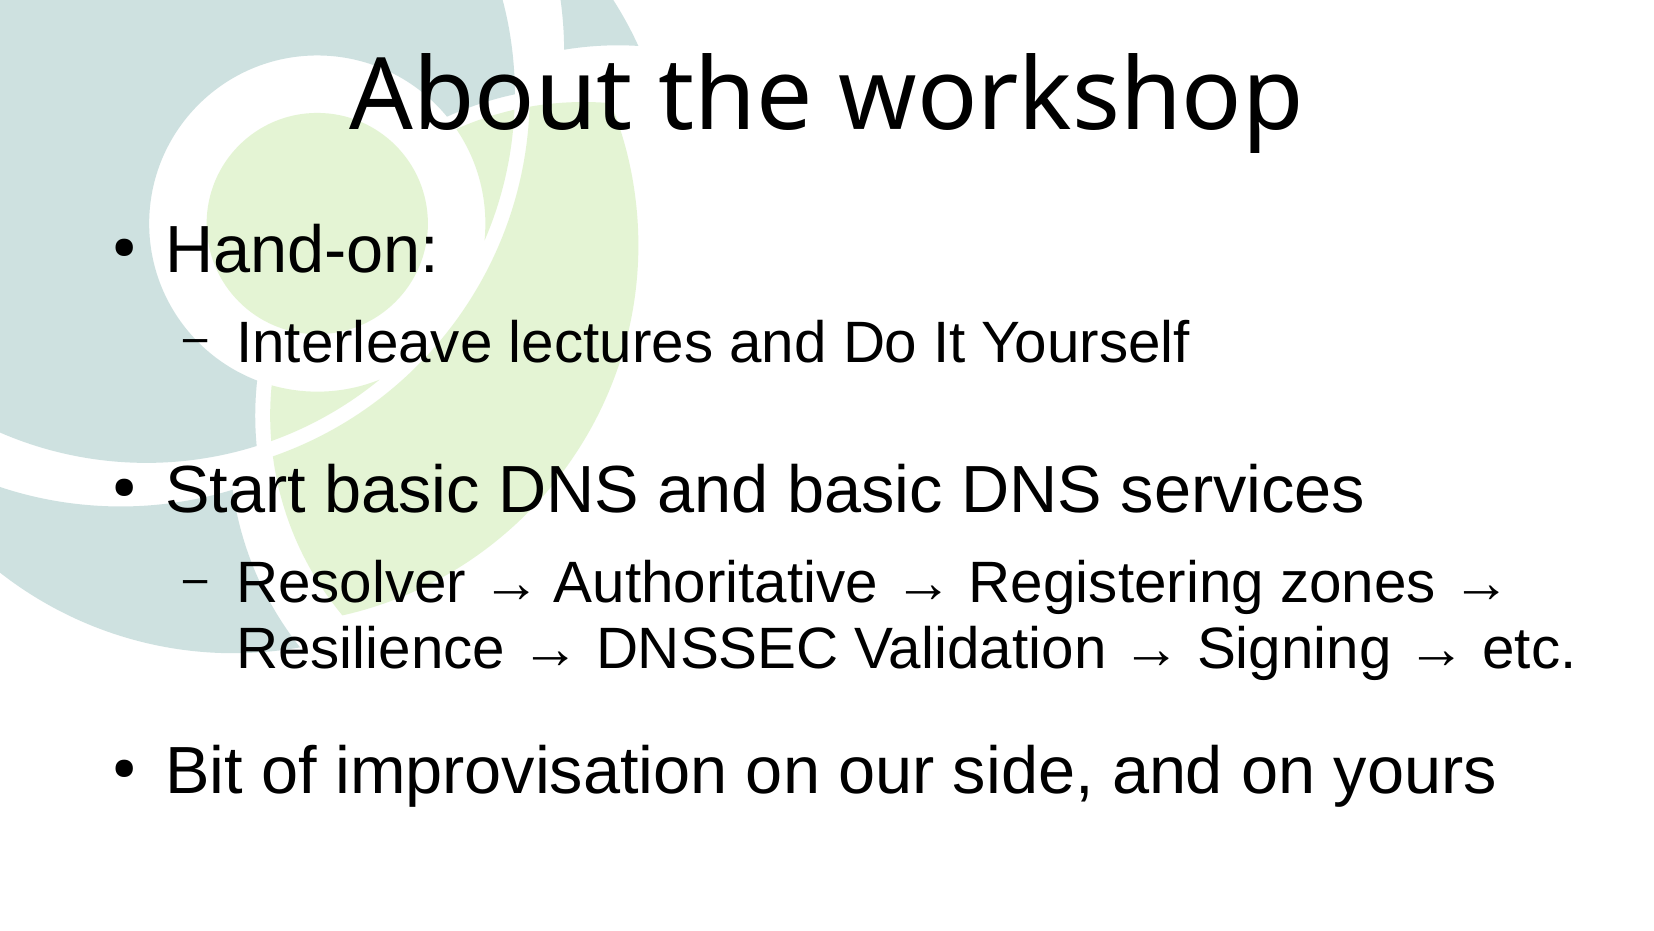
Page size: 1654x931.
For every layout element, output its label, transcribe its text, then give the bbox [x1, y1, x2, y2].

text_box [0, 0, 733, 733]
title About the workshop [82, 22, 1571, 207]
list Hand-on: Interleave lectures and Do It Yourself Start basic DNS and basic DNS services Resolver → Authoritative → Registering zones → Resilience → DNSSEC Validation → Signing → etc. Bit of improvisation on our side, and on yours [94, 211, 1607, 886]
